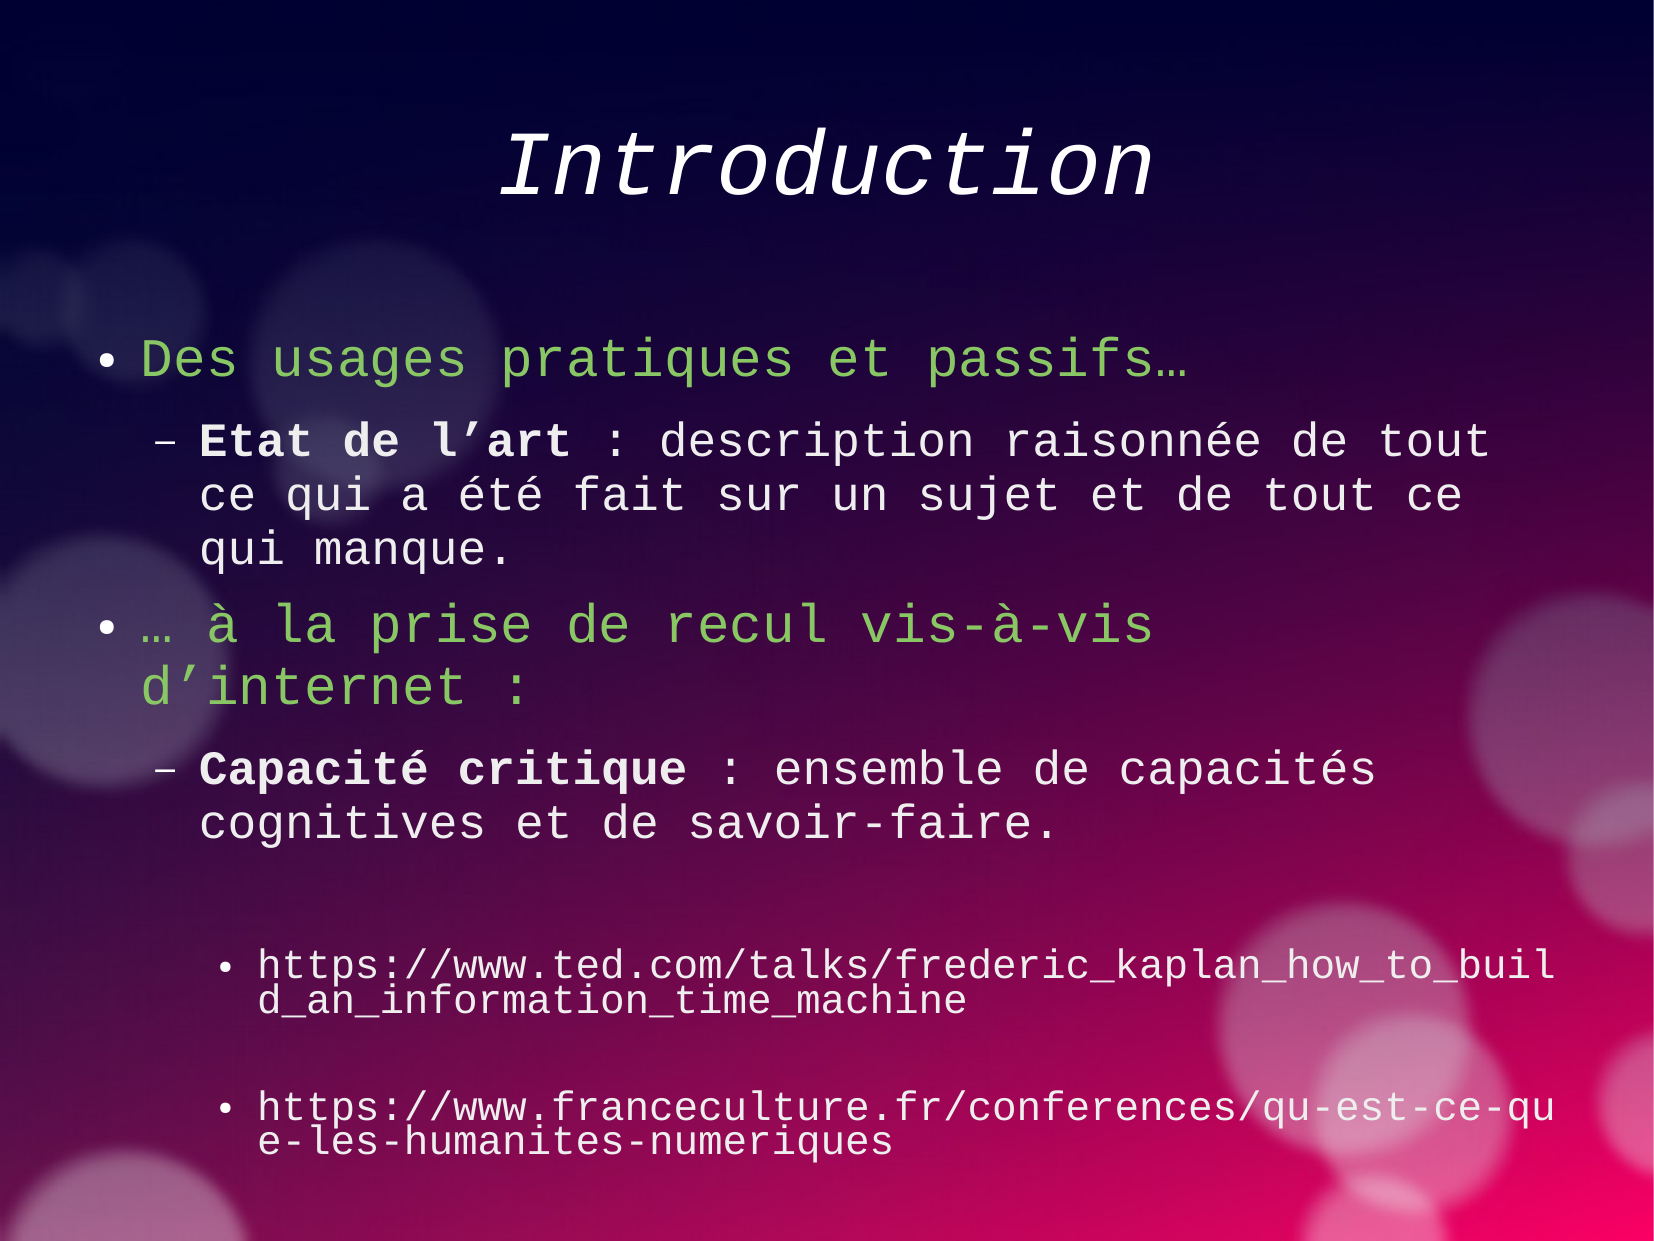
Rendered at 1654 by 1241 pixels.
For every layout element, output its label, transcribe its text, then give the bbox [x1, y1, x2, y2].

picture [0, 0, 1654, 1241]
list Des usages pratiques et passifs… Etat de l’art : description raisonnée de tout ce qui a été fait sur un sujet et de tout ce qui manque. … à la prise de recul vis-à-vis d’internet : Capacité critique : ensemble de capacités cognitives et de savoir-faire. https://www.ted.com/talks/frederic_kaplan_how_to_build_an_information_time_machine https://www.franceculture.fr/conferences/qu-est-ce-que-les-humanites-numeriques [82, 331, 1571, 1099]
title Introduction [82, 66, 1571, 274]
